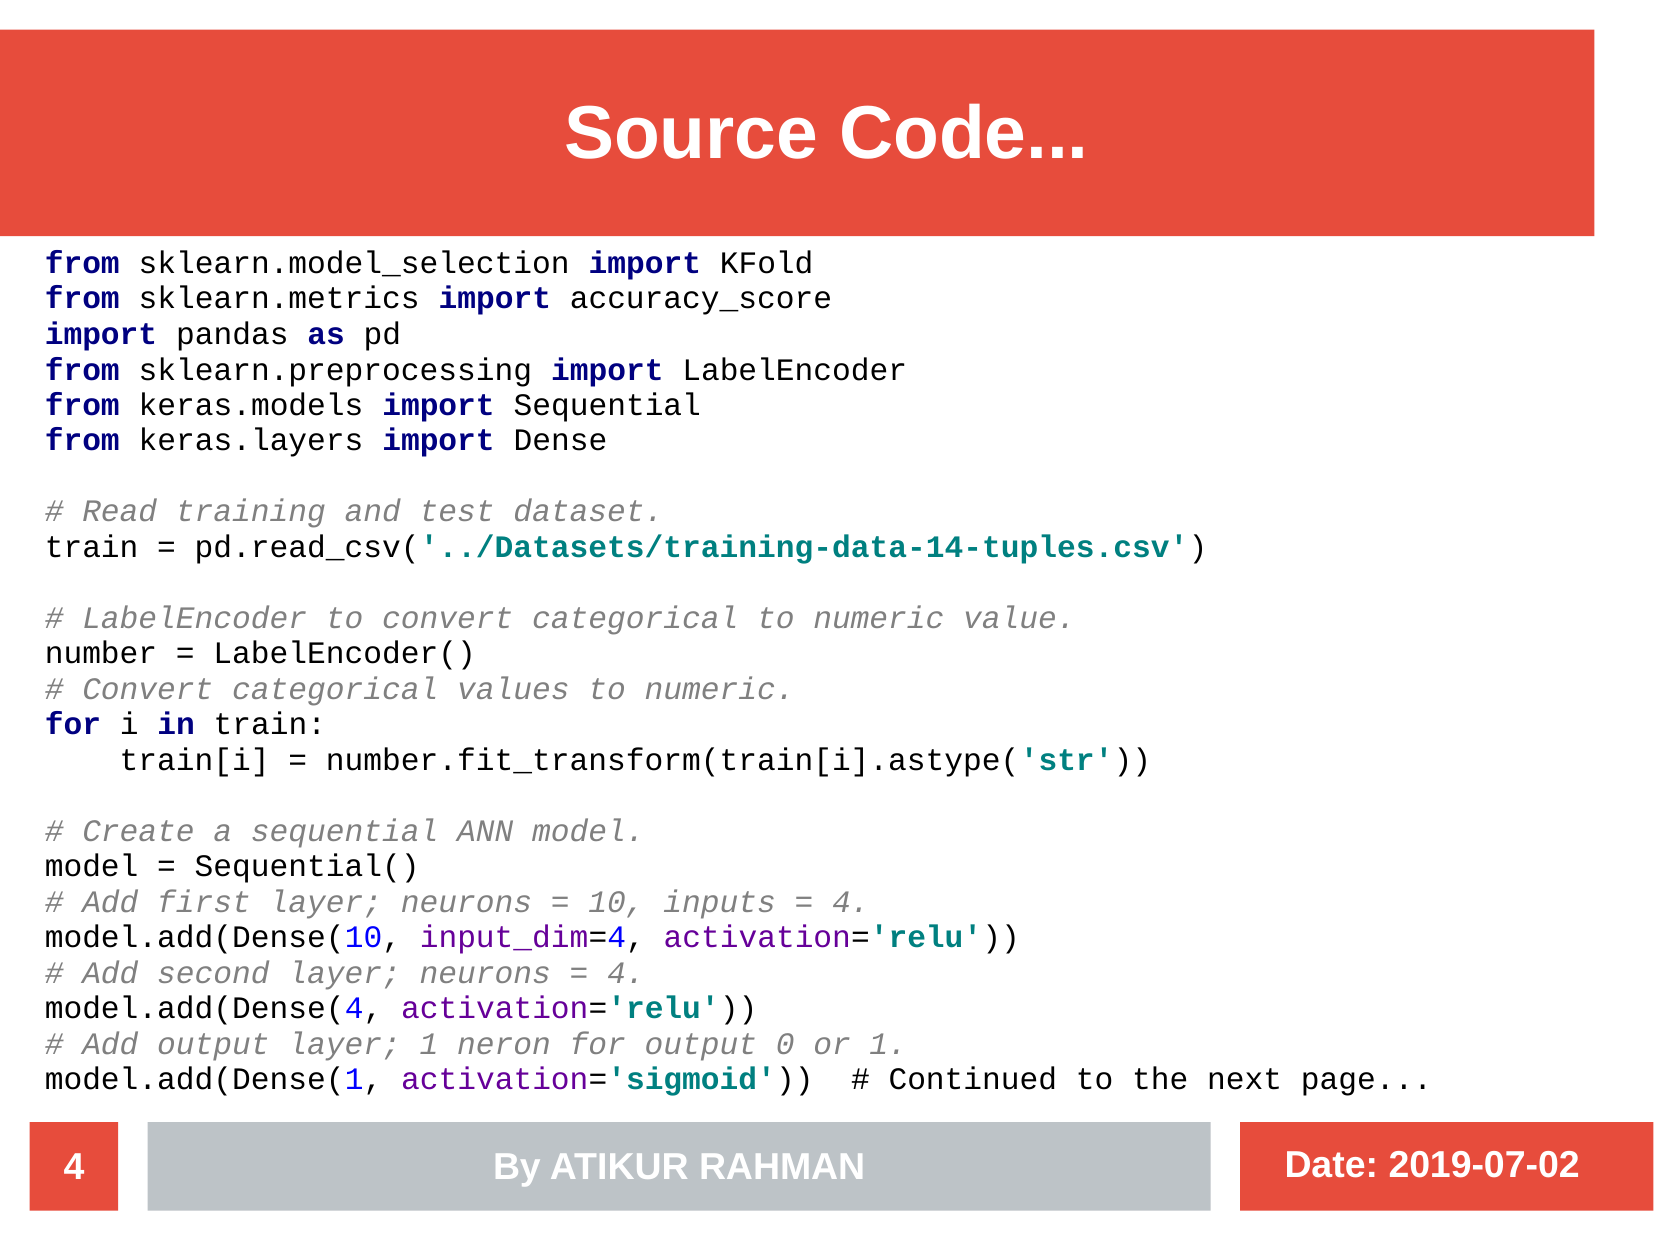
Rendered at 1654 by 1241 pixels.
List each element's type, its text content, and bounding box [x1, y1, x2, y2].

text_box from sklearn.model_selection import KFold from sklearn.metrics import accuracy_score import pandas as pd from sklearn.preprocessing import LabelEncoder from keras.models import Sequential from keras.layers import Dense # Read training and test dataset. train = pd.read_csv('../Datasets/training-data-14-tuples.csv') # LabelEncoder to convert categorical to numeric value. number = LabelEncoder() # Convert categorical values to numeric. for i in train: train[i] = number.fit_transform(train[i].astype('str')) # Create a sequential ANN model. model = Sequential() # Add first layer; neurons = 10, inputs = 4. model.add(Dense(10, input_dim=4, activation='relu')) # Add second layer; neurons = 4. model.add(Dense(4, activation='relu')) # Add output layer; 1 neron for output 0 or 1. model.add(Dense(1, activation='sigmoid')) # Continued to the next page... [30, 240, 1635, 1107]
title Source Code... [266, 59, 1388, 207]
